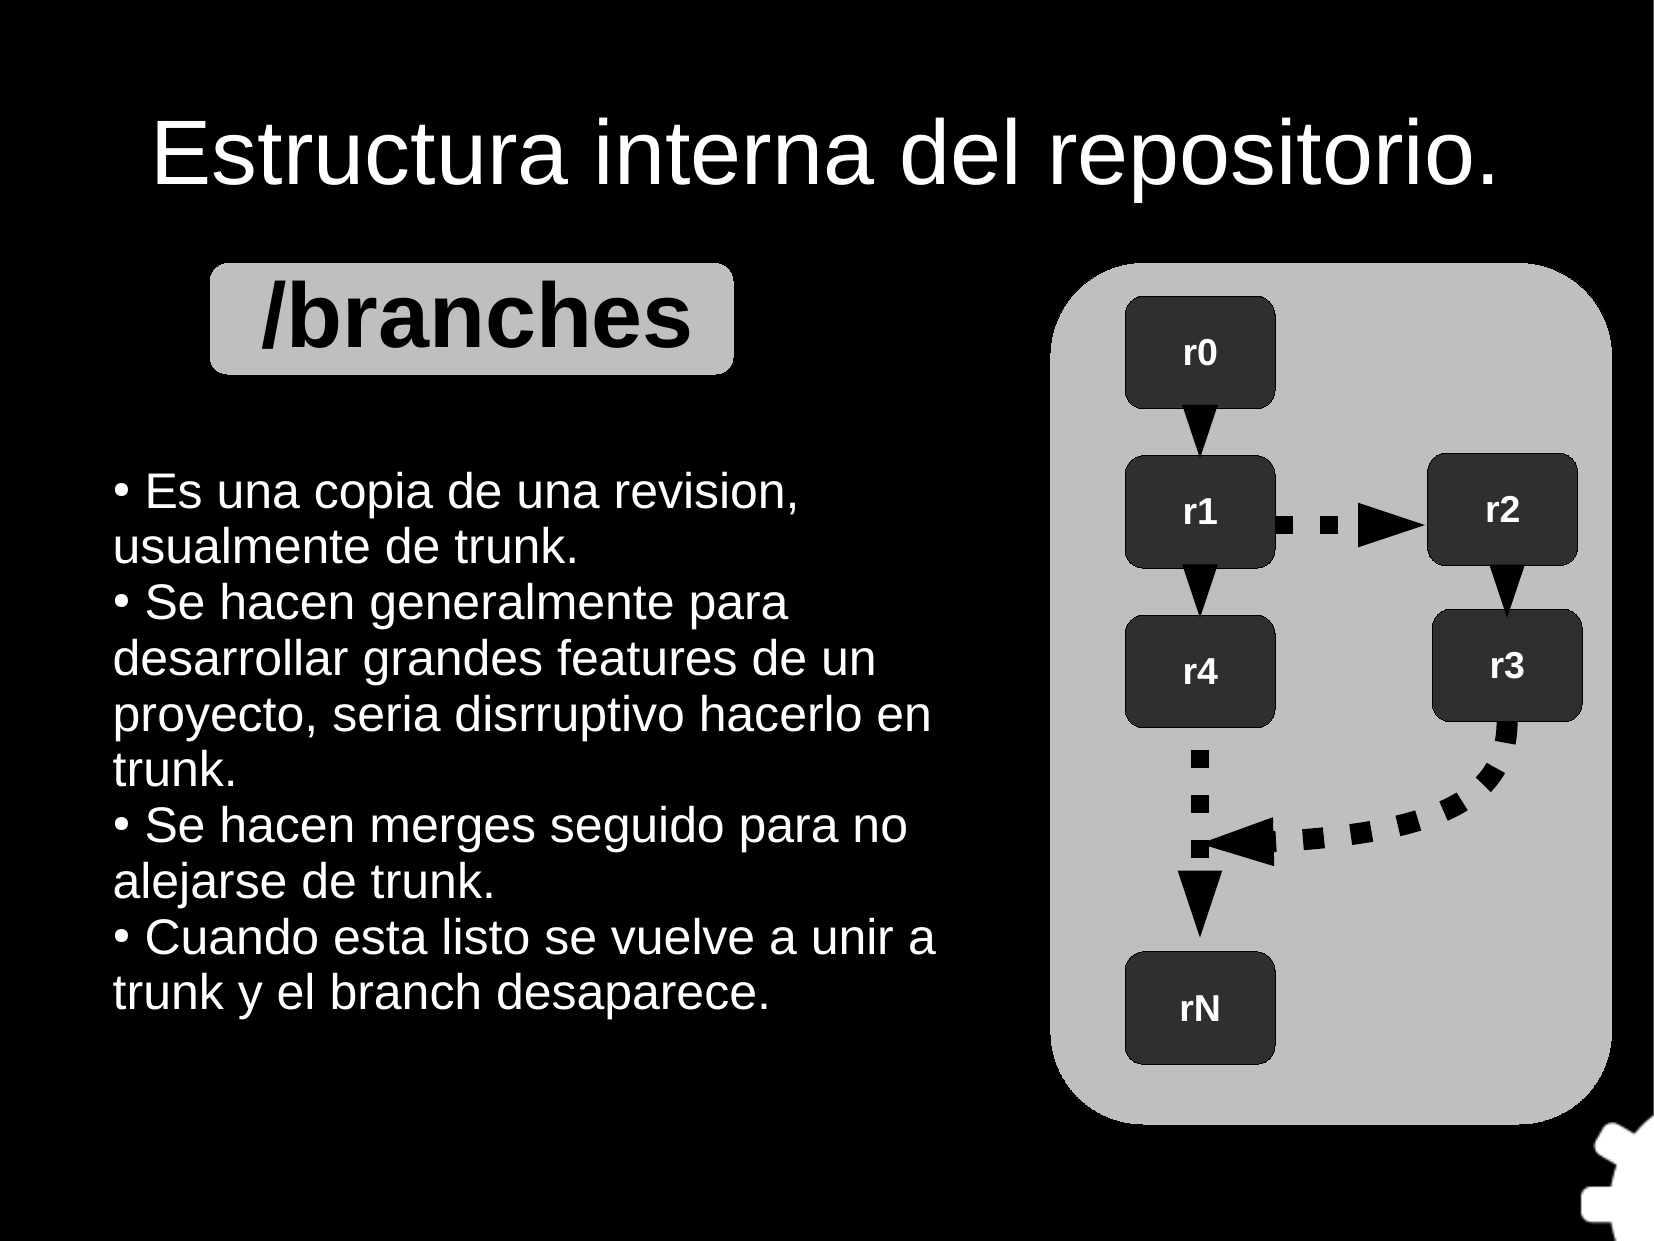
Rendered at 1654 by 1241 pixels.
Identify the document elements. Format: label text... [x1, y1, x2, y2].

text_box [710, 262, 735, 376]
text_box [1049, 262, 1613, 1126]
text_box r0 [1125, 296, 1276, 409]
text_box [209, 262, 246, 376]
text_box /branches [246, 257, 710, 376]
text_box r3 [1432, 609, 1583, 722]
text_box Es una copia de una revision, usualmente de trunk. Se hacen generalmente para desarrollar grandes features de un proyecto, seria disrruptivo hacerlo en trunk. Se hacen merges seguido para no alejarse de trunk. Cuando esta listo se vuelve a unir a trunk y el branch desaparece. [97, 455, 1013, 1028]
text_box r1 [1125, 455, 1276, 569]
picture [0, 0, 1654, 1241]
text_box r4 [1125, 615, 1276, 728]
text_box rN [1125, 951, 1276, 1065]
text_box r2 [1427, 453, 1578, 566]
title Estructura interna del repositorio. [82, 49, 1571, 257]
